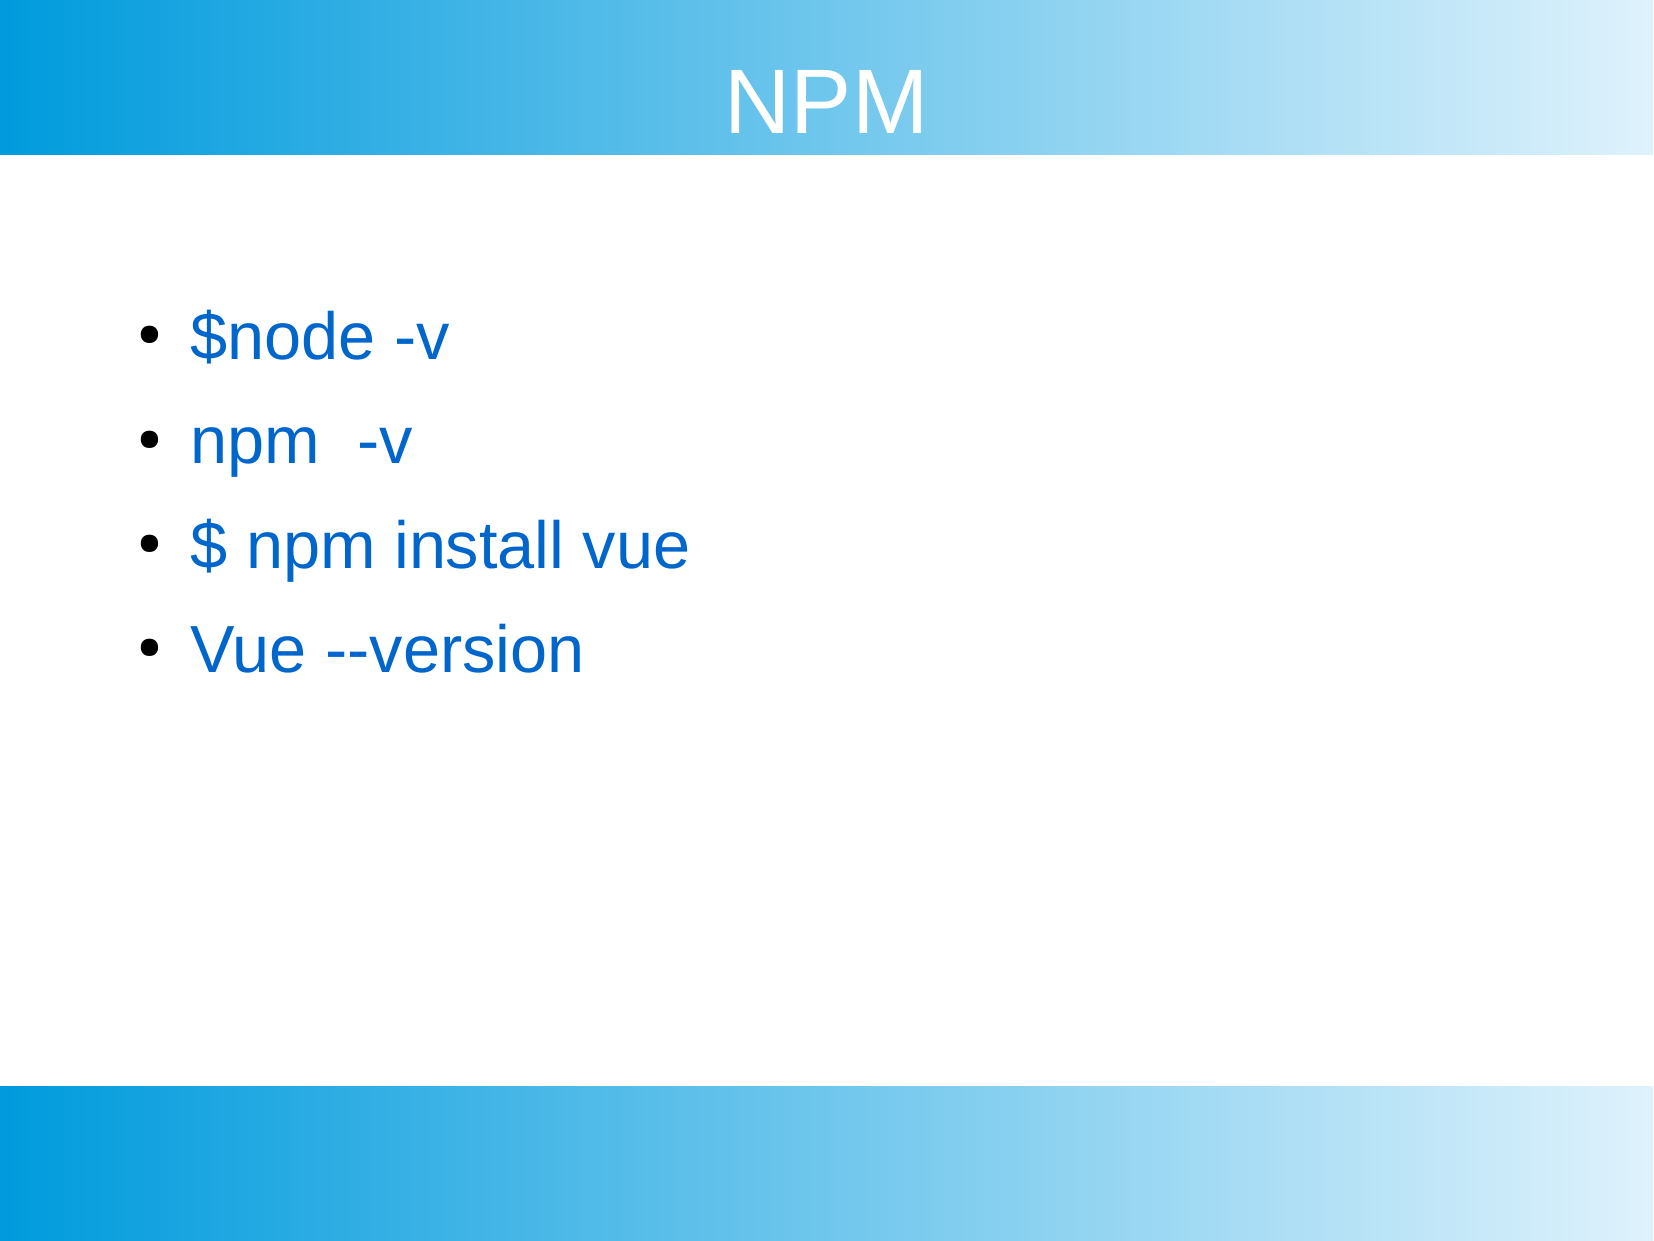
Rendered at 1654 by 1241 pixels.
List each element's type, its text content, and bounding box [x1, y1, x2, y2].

title NPM [82, 49, 1571, 155]
list $node -v npm -v $ npm install vue Vue --version [120, 195, 1159, 856]
